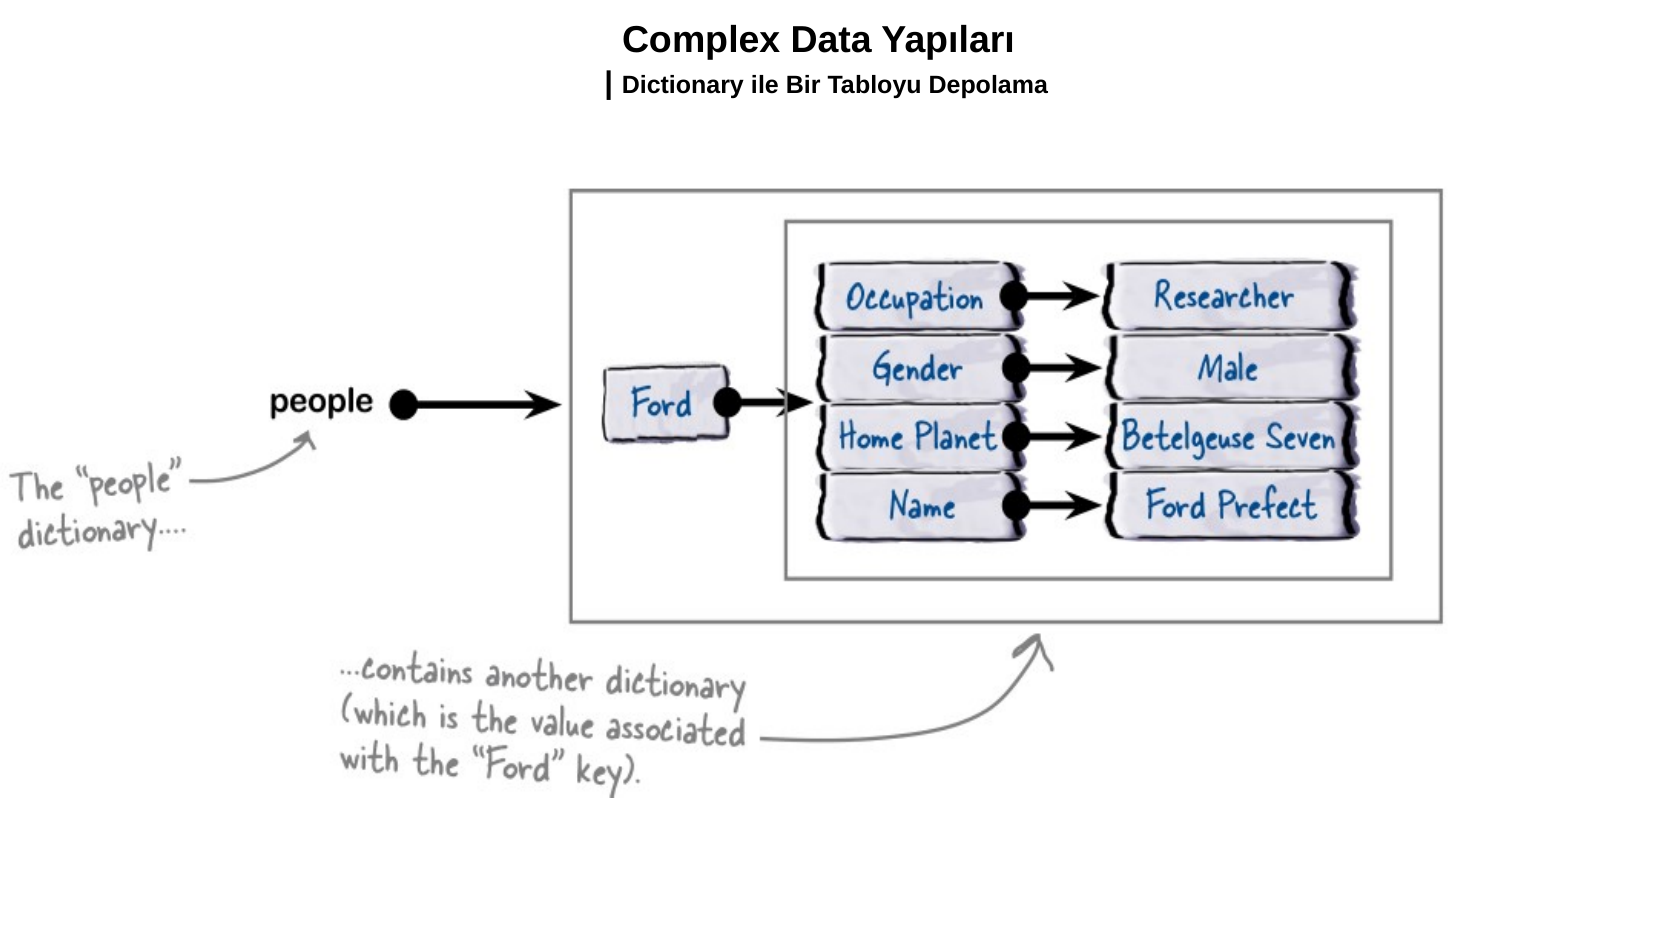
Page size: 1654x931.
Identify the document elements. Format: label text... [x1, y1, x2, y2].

title Complex Data Yapıları | Dictionary ile Bir Tabloyu Depolama [82, 0, 1571, 100]
picture [0, 148, 1595, 798]
